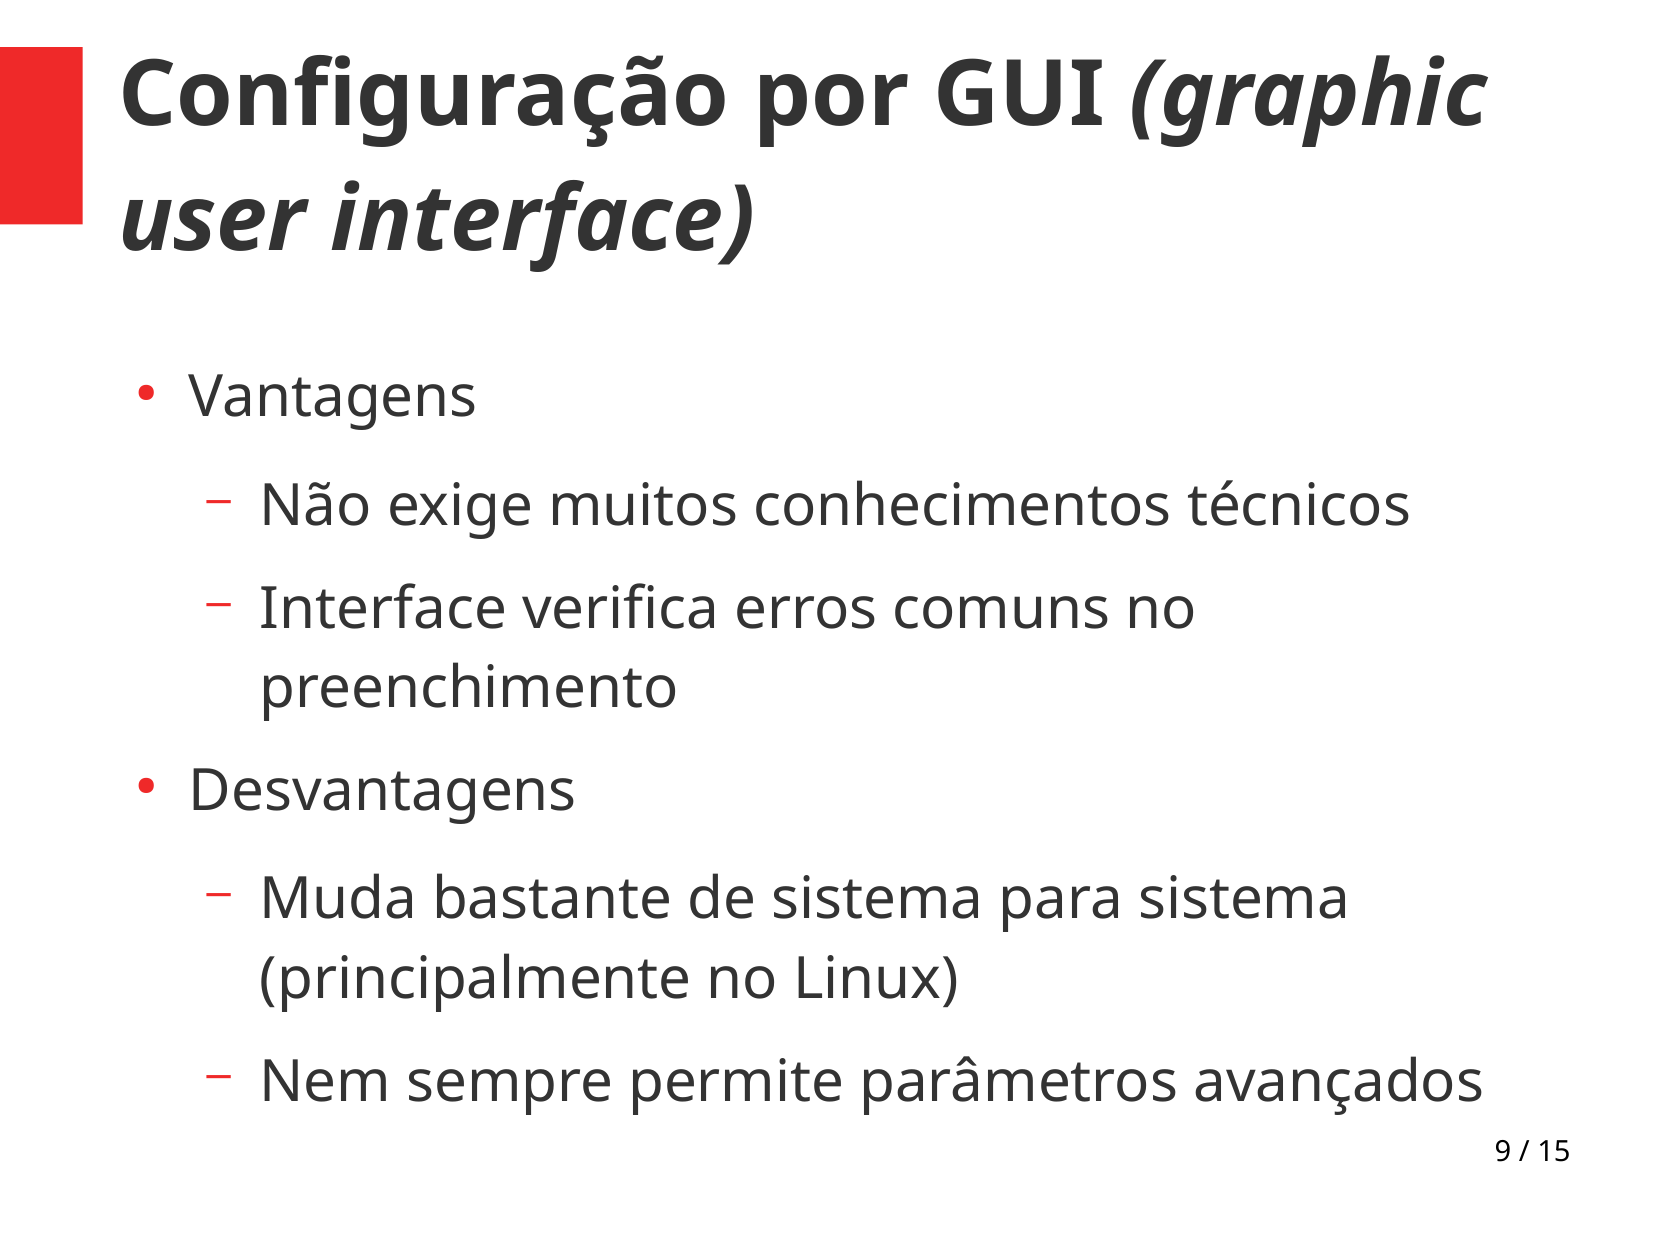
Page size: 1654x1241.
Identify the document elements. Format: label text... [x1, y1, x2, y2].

title Configuração por GUI (graphic user interface) [118, 45, 1571, 260]
list Vantagens Não exige muitos conhecimentos técnicos Interface verifica erros comuns no preenchimento Desvantagens Muda bastante de sistema para sistema (principalmente no Linux) Nem sempre permite parâmetros avançados [118, 354, 1536, 1074]
